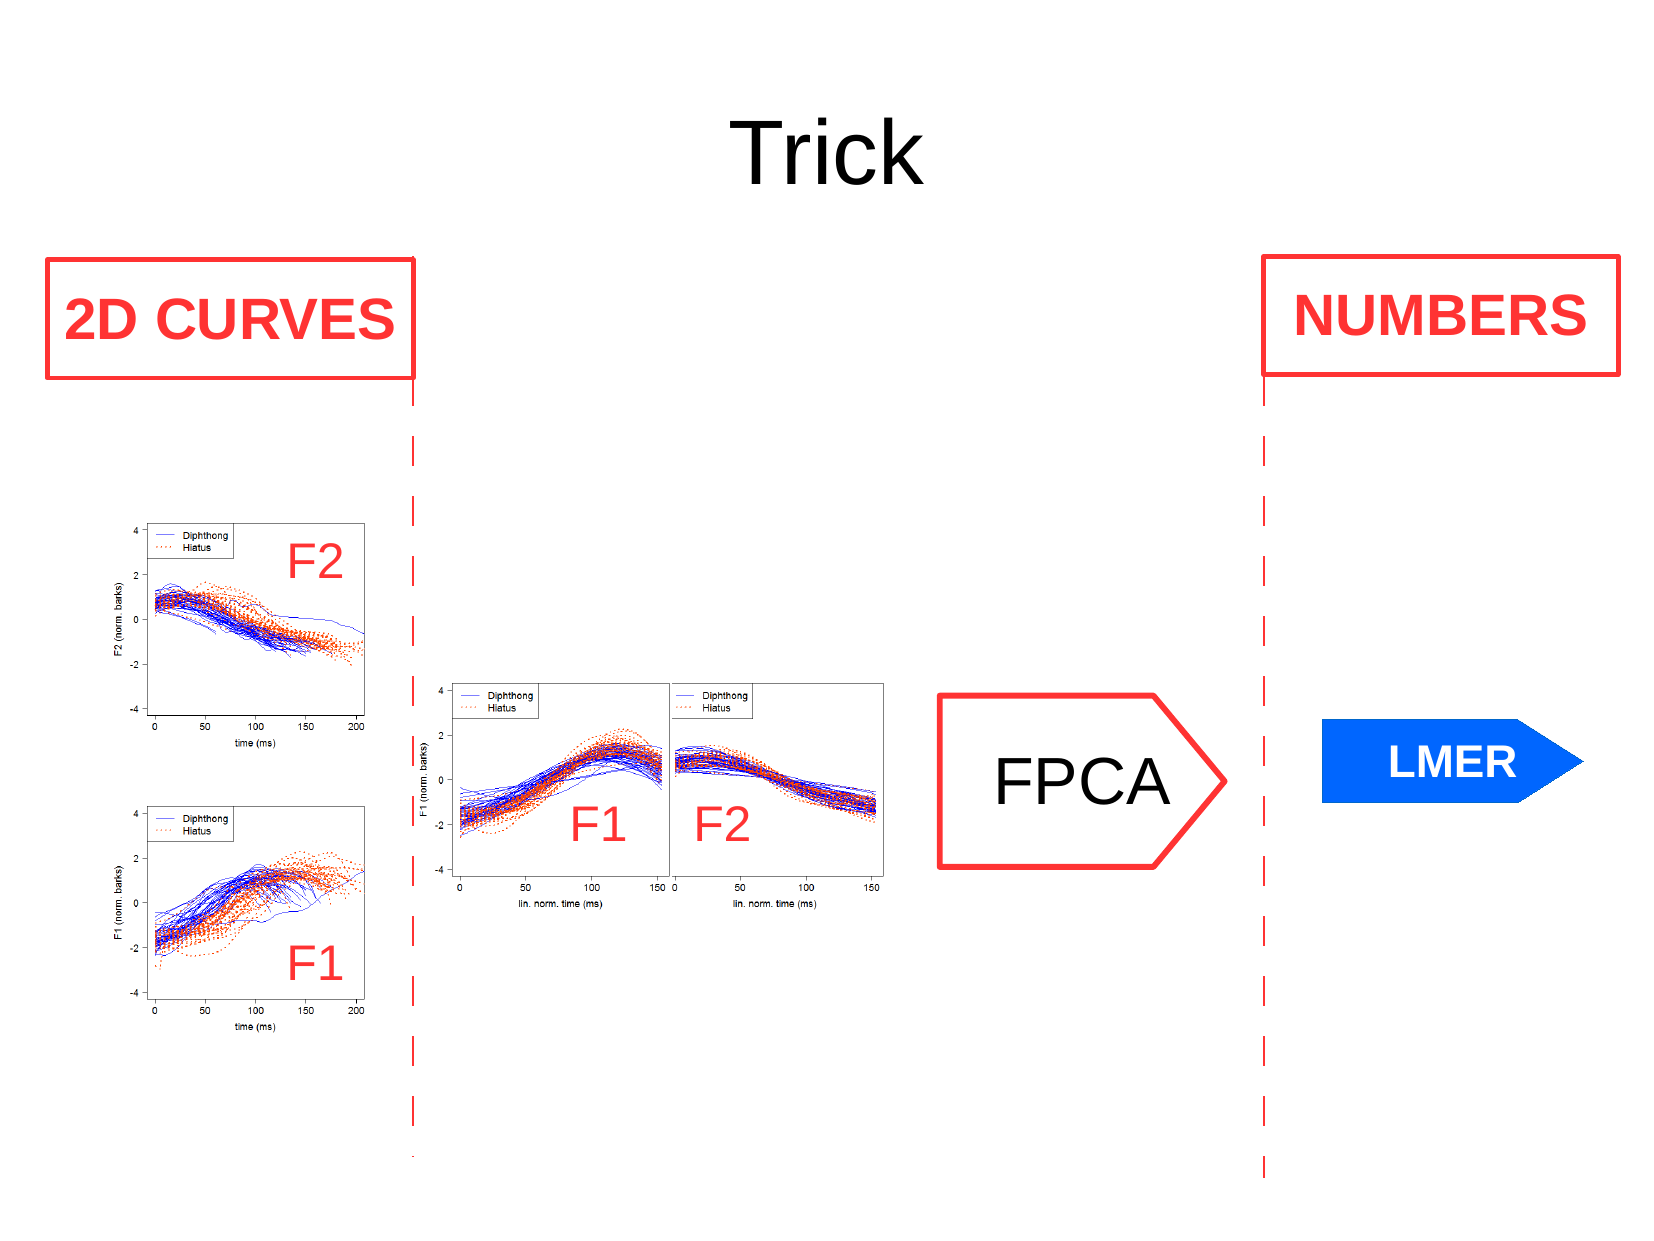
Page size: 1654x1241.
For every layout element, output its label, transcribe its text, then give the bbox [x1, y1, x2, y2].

text_box 2D CURVES [47, 259, 414, 378]
picture [114, 490, 381, 756]
text_box LMER [1322, 719, 1584, 803]
title Trick [82, 49, 1571, 257]
text_box FPCA [939, 695, 1225, 867]
picture [419, 650, 900, 917]
picture [114, 773, 381, 1040]
text_box F2 [678, 789, 809, 860]
text_box F1 [554, 789, 678, 860]
text_box NUMBERS [1263, 256, 1619, 375]
text_box F2 [271, 525, 402, 597]
text_box F1 [271, 927, 402, 999]
